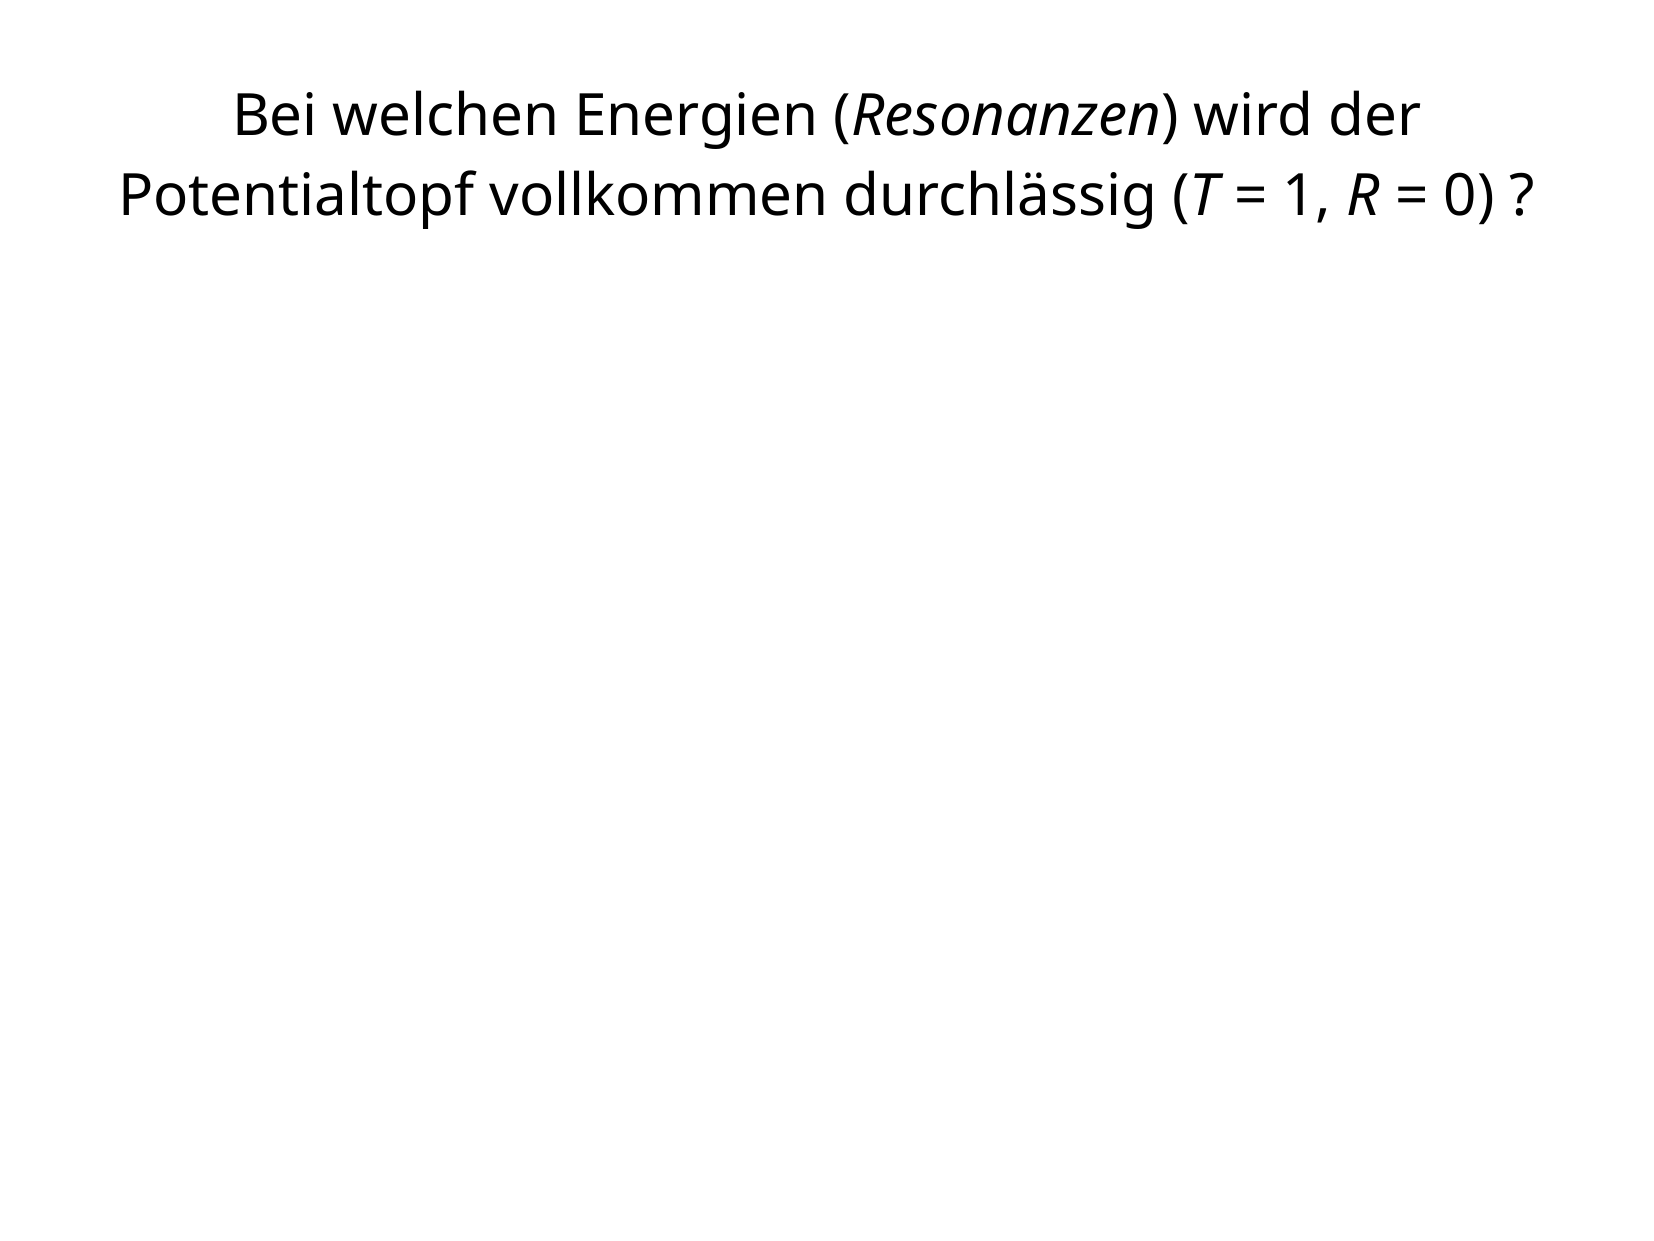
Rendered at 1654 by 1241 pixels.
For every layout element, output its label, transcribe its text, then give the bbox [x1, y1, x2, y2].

title Bei welchen Energien (Resonanzen) wird der Potentialtopf vollkommen durchlässig (T = 1, R = 0) ? [82, 49, 1571, 257]
